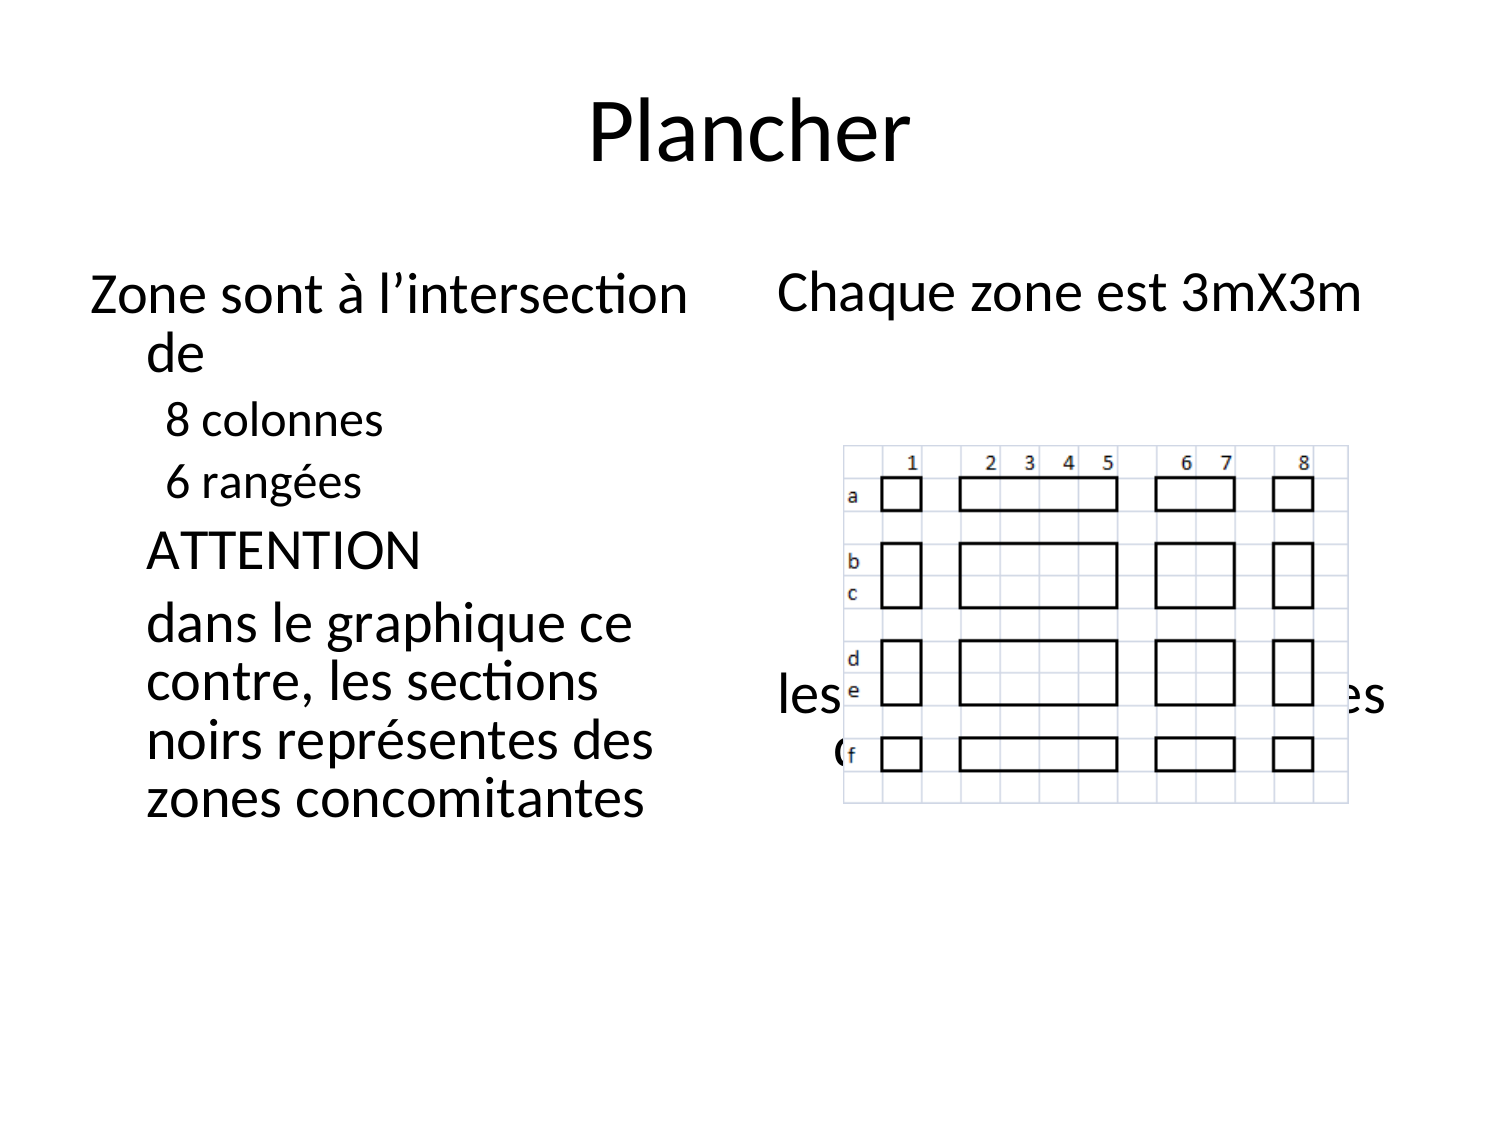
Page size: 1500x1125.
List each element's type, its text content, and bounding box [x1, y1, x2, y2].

title Plancher [75, 45, 1426, 233]
picture [843, 445, 1349, 804]
list Zone sont à l’intersection de 8 colonnes 6 rangées ATTENTION dans le graphique ce contre, les sections noirs représentes des zones concomitantes [75, 262, 738, 1125]
list Chaque zone est 3mX3m les corridors ont 3 mètres de large également [762, 262, 1426, 1006]
